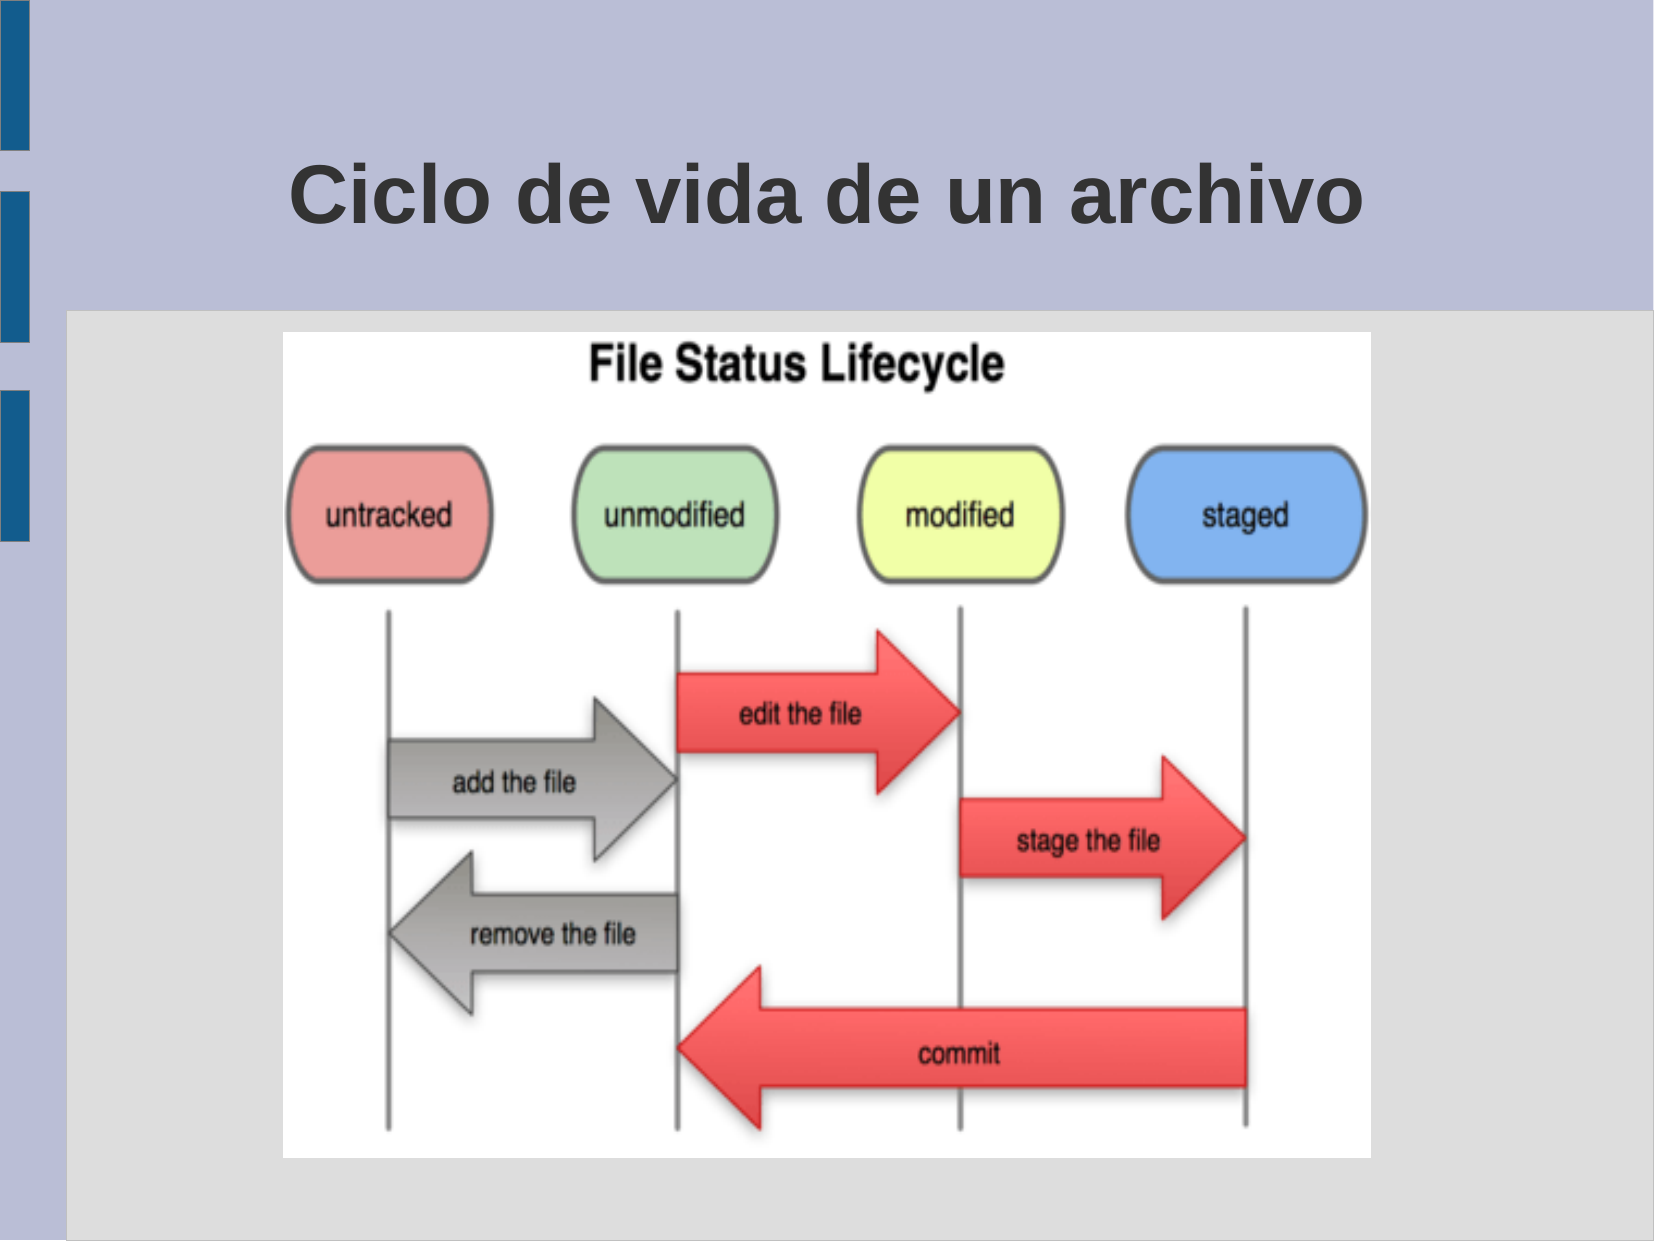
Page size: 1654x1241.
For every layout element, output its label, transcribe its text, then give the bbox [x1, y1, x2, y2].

title Ciclo de vida de un archivo [121, 91, 1534, 299]
picture [283, 332, 1371, 1158]
